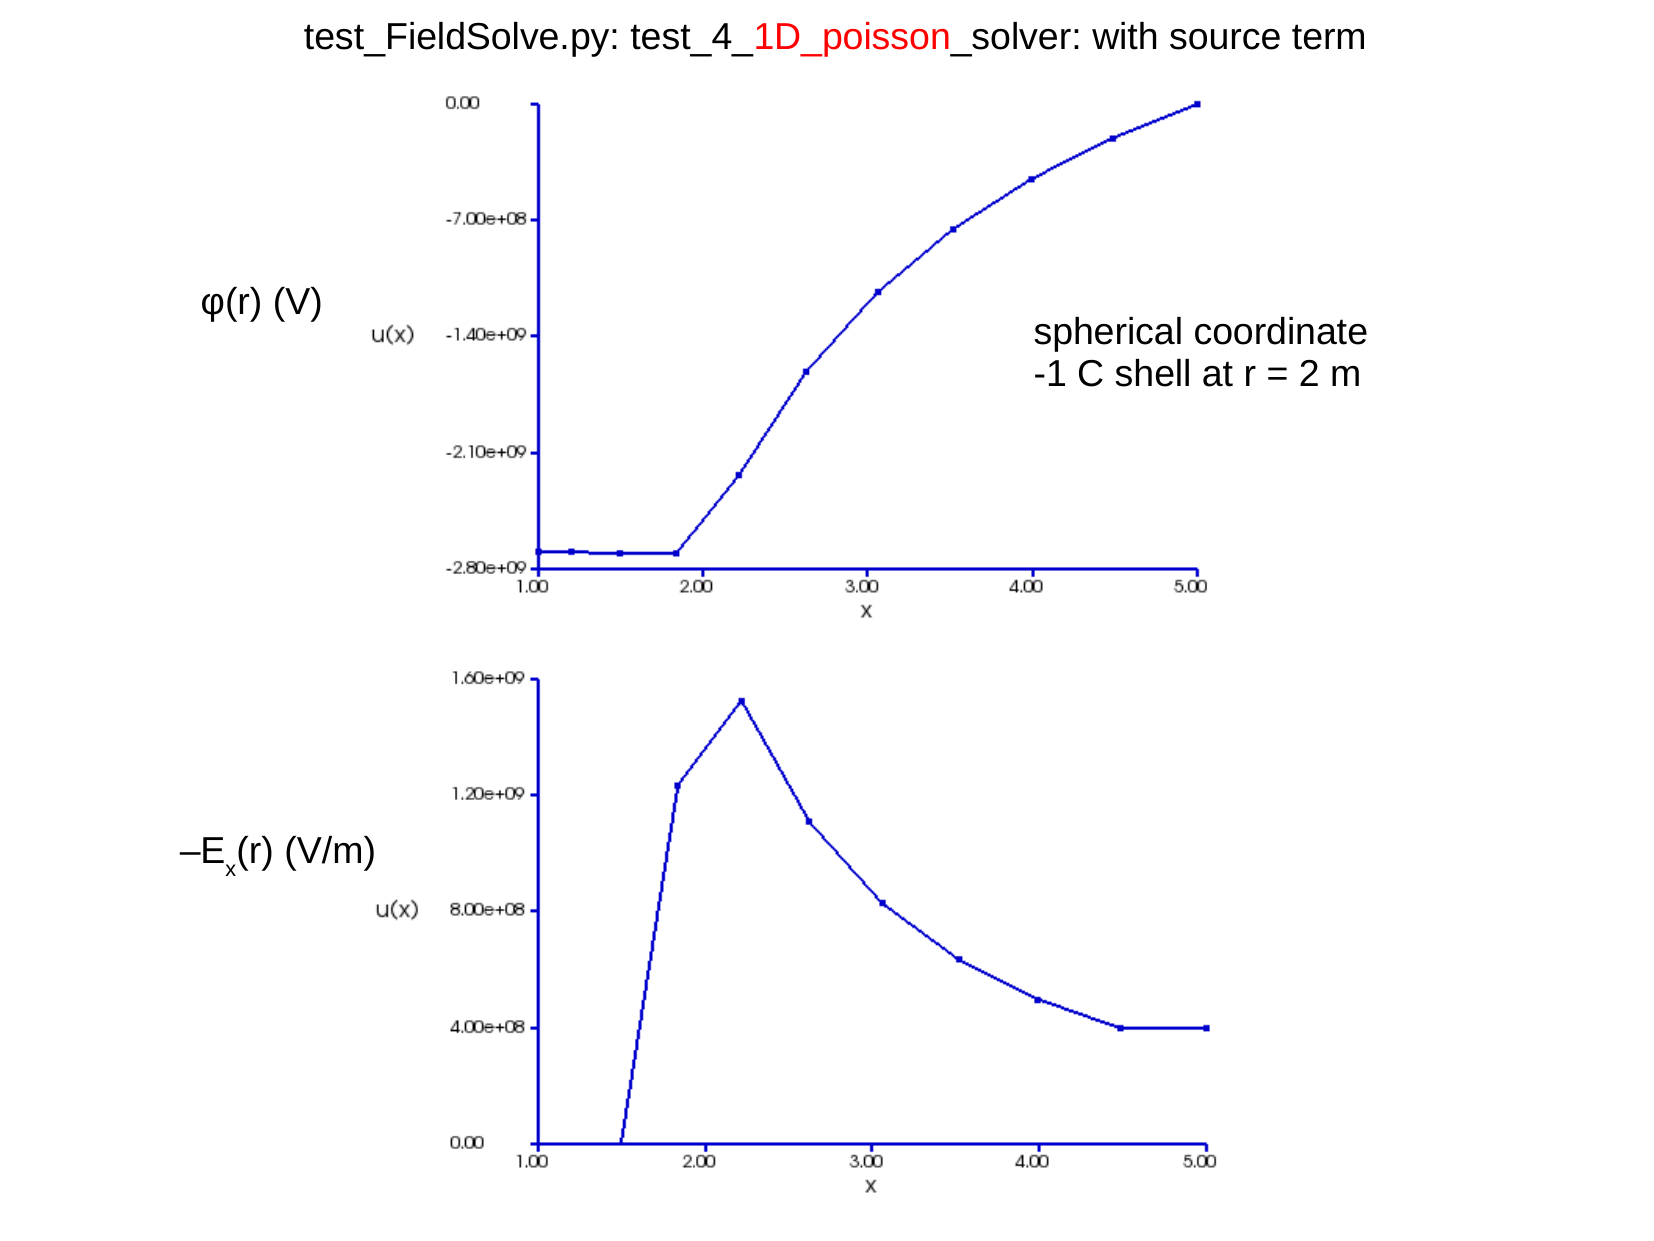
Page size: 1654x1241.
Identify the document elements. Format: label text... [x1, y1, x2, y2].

picture [351, 149, 1290, 630]
picture [357, 647, 1296, 1218]
text_box test_FieldSolve.py: test_4_1D_poisson_solver: with source term [289, 7, 1387, 149]
text_box φ(r) (V) [185, 273, 346, 331]
text_box spherical coordinate -1 C shell at r = 2 m [1018, 303, 1383, 402]
text_box –Ex(r) (V/m) [165, 822, 406, 931]
